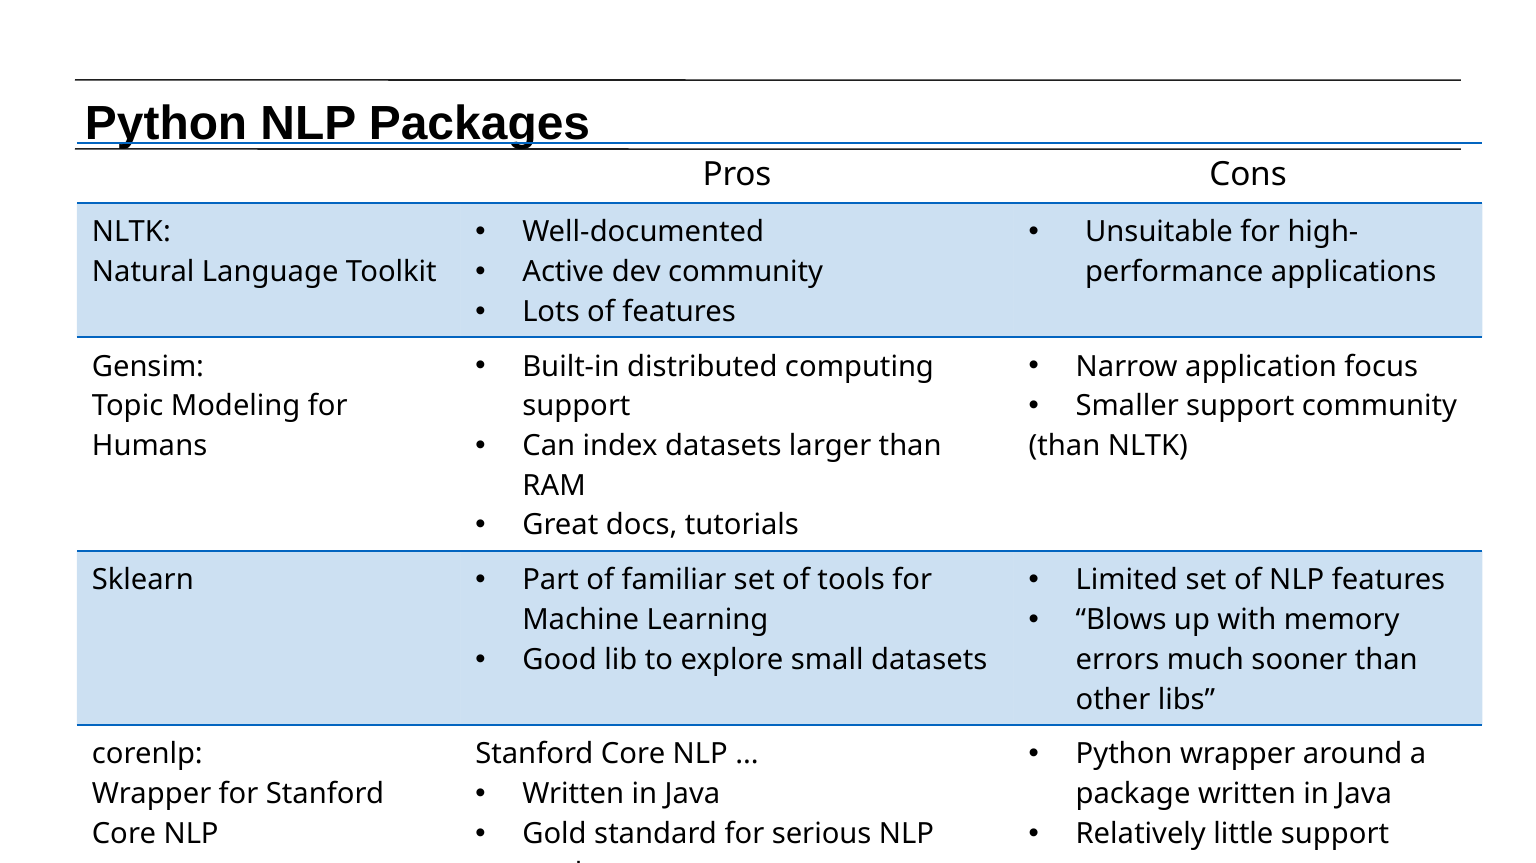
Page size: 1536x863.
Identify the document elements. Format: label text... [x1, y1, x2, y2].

table_cell Python wrapper around a package written in Java Relatively little support [1014, 726, 1482, 863]
table_cell Unsuitable for high-performance applications [1014, 204, 1482, 336]
table_cell Built-in distributed computing support Can index datasets larger than RAM Great docs, tutorials [460, 338, 1014, 550]
title Python NLP Packages [76, 82, 1369, 142]
table_cell Well-documented Active dev community Lots of features [460, 204, 1014, 336]
table_cell Stanford Core NLP ... Written in Java Gold standard for serious NLP work [460, 726, 1014, 863]
table_cell Narrow application focus Smaller support community (than NLTK) [1014, 338, 1482, 550]
table_cell Sklearn [77, 552, 460, 724]
table_cell corenlp: Wrapper for Stanford Core NLP [77, 726, 460, 863]
table_header Cons [1014, 144, 1482, 202]
table_cell Gensim: Topic Modeling for Humans [77, 338, 460, 550]
table_cell Limited set of NLP features “Blows up with memory errors much sooner than other libs” [1014, 552, 1482, 724]
table_cell NLTK: Natural Language Toolkit [77, 204, 460, 336]
table_header Pros [460, 144, 1014, 202]
table_header [77, 144, 460, 202]
table_cell Part of familiar set of tools for Machine Learning Good lib to explore small datasets [460, 552, 1014, 724]
